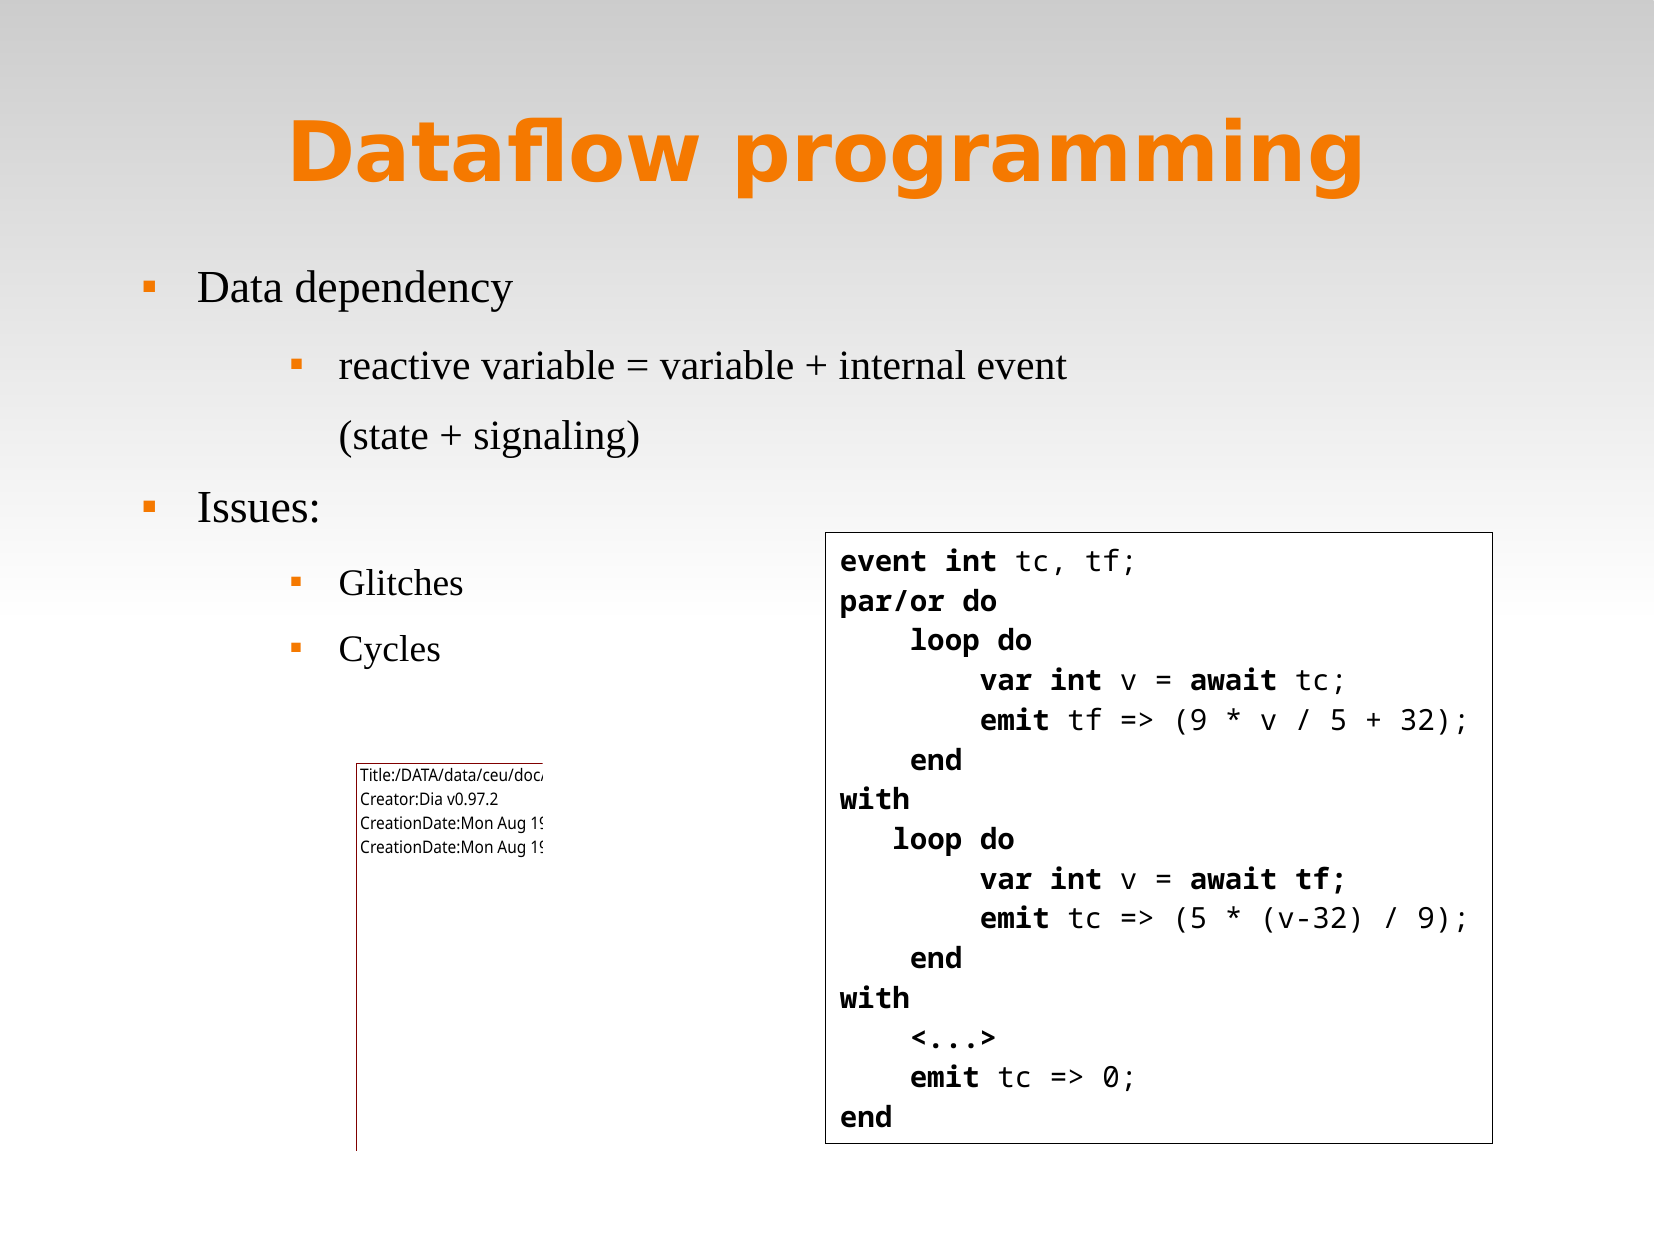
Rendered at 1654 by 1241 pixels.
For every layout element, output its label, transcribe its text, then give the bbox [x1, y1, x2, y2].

list Data dependency reactive variable = variable + internal event (state + signaling) Issues: Glitches Cycles [55, 262, 1313, 696]
title Dataflow programming [82, 49, 1571, 257]
text_box event int tc, tf; par/or do loop do var int v = await tc; emit tf => (9 * v / 5 + 32); end with loop do var int v = await tf; emit tc => (5 * (v-32) / 9); end with <...> emit tc => 0; end [825, 532, 1493, 1073]
picture [355, 761, 543, 1151]
